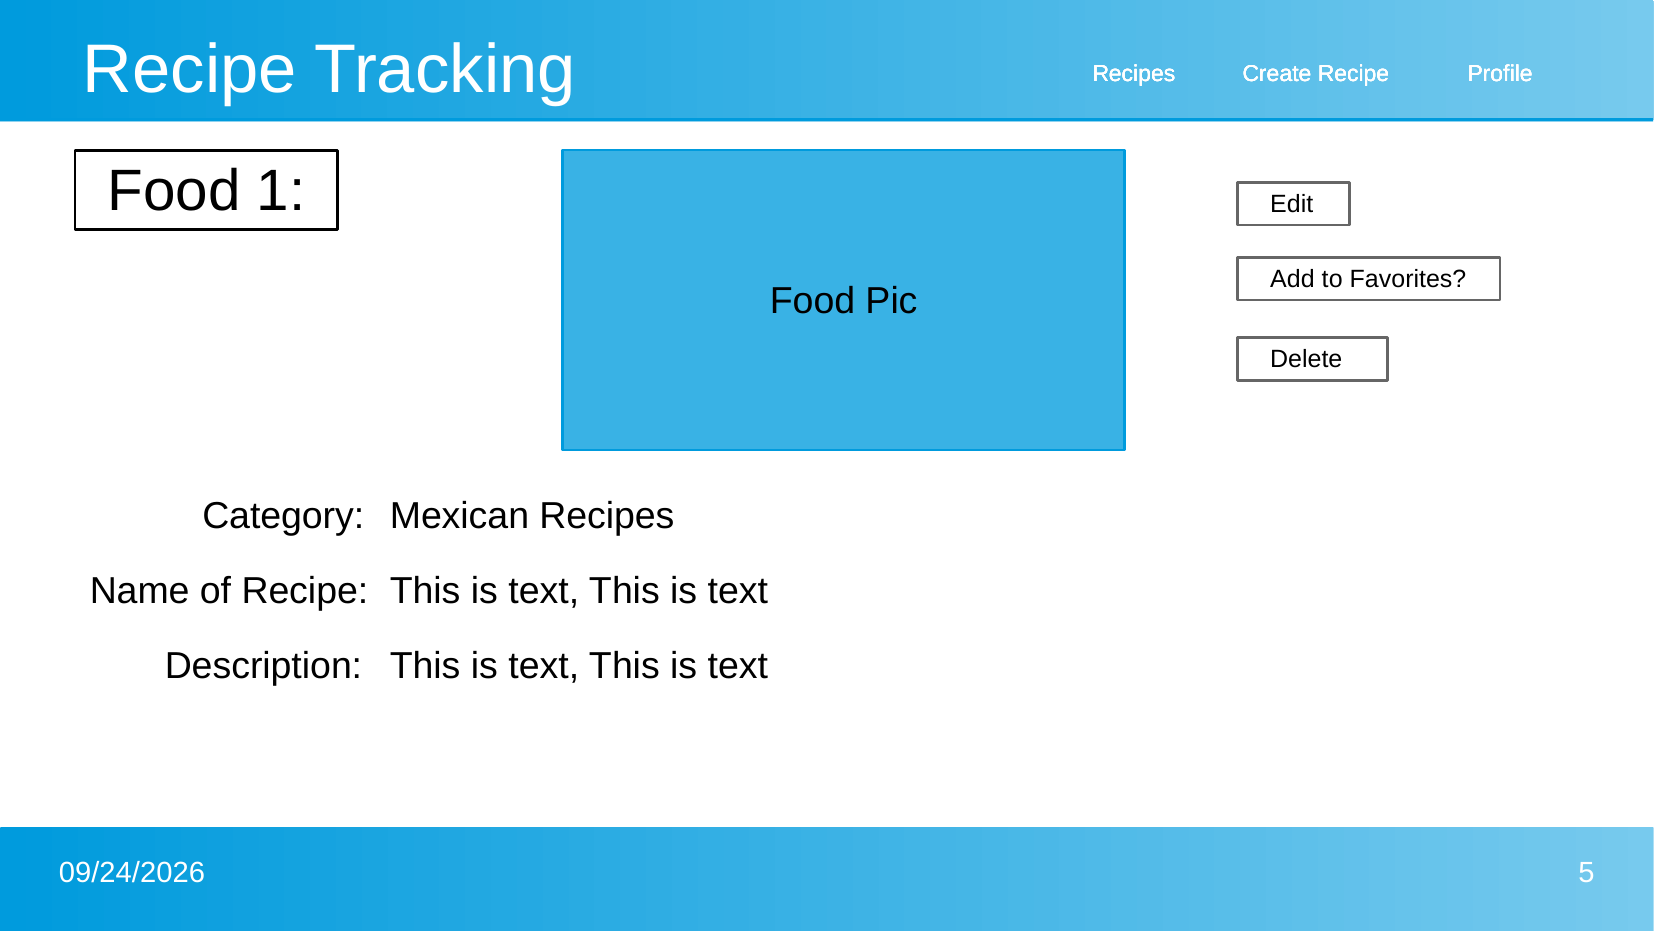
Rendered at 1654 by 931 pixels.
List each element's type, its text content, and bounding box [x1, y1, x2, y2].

text_box Add to Favorites? [1237, 257, 1501, 301]
text_box Name of Recipe: [75, 562, 451, 638]
text_box Edit [1237, 182, 1350, 226]
text_box This is text, This is text [375, 637, 826, 737]
text_box Mexican Recipes [413, 487, 713, 545]
title Recipe Tracking [59, 29, 601, 108]
text_box Category: [187, 487, 413, 562]
text_box Food Pic [562, 150, 1125, 451]
text_box Delete [1237, 337, 1388, 381]
text_box Description: [150, 637, 375, 713]
title Recipes Create Recipe Profile [975, 34, 1651, 113]
text_box This is text, This is text [451, 562, 826, 637]
text_box Food 1: [75, 150, 338, 230]
